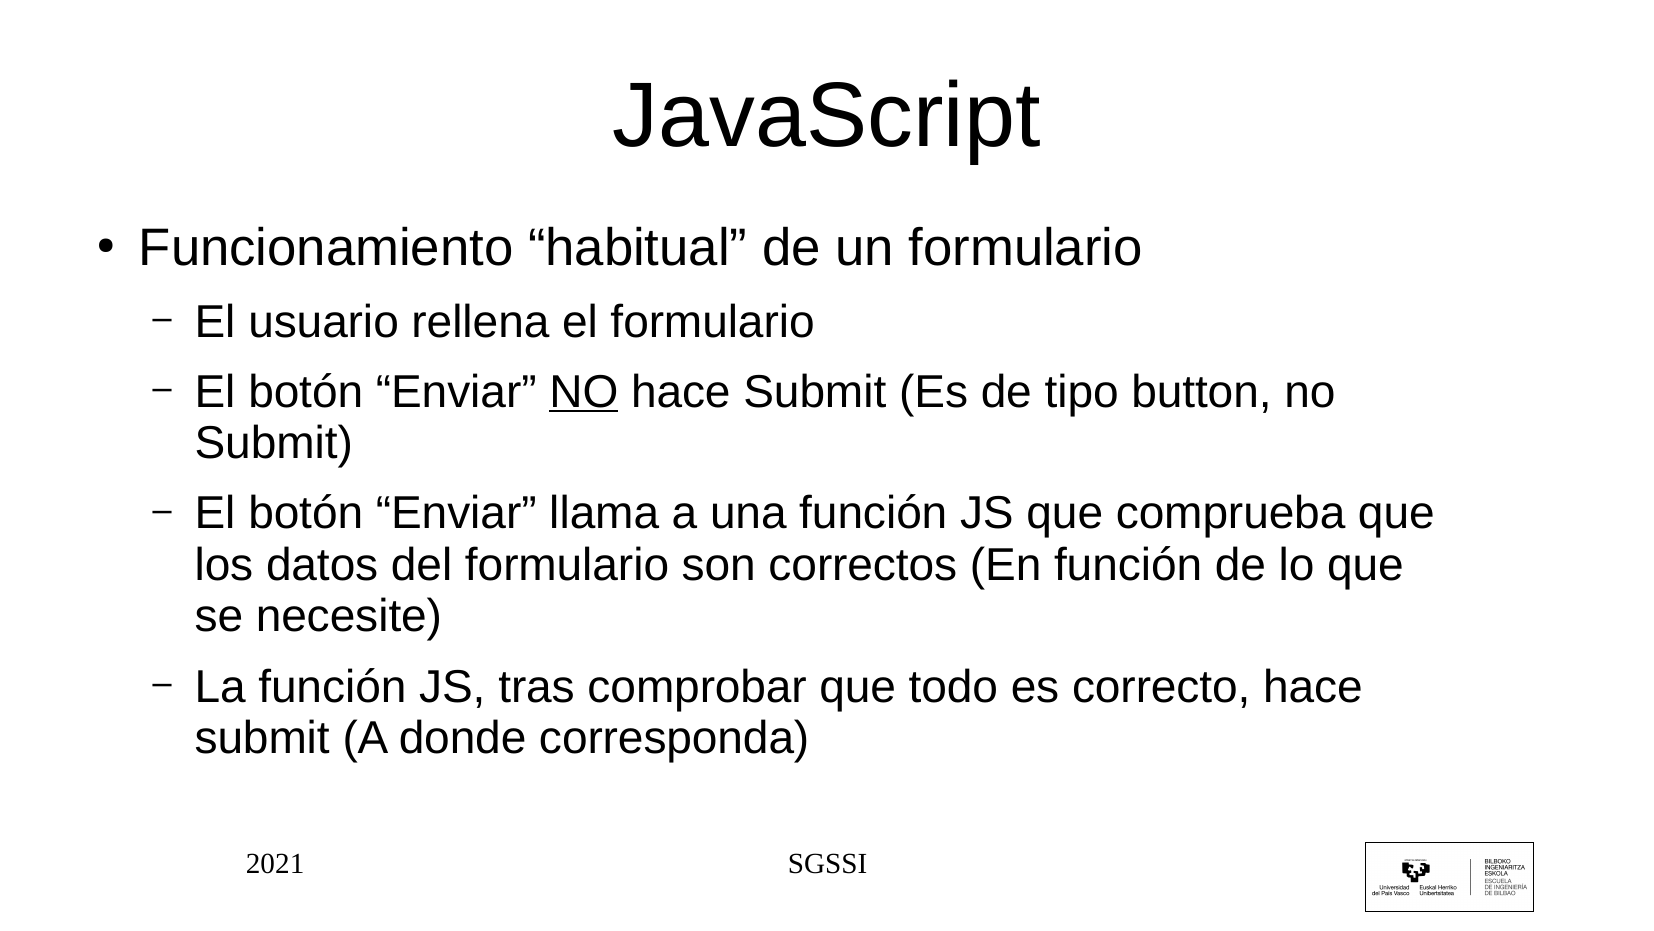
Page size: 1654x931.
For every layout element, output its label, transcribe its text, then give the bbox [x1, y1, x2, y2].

list Funcionamiento “habitual” de un formulario El usuario rellena el formulario El botón “Enviar” NO hace Submit (Es de tipo button, no Submit) El botón “Enviar” llama a una función JS que comprueba que los datos del formulario son correctos (En función de lo que se necesite) La función JS, tras comprobar que todo es correcto, hace submit (A donde corresponda) [82, 217, 1456, 766]
title JavaScript [82, 37, 1571, 193]
picture [1366, 843, 1533, 911]
